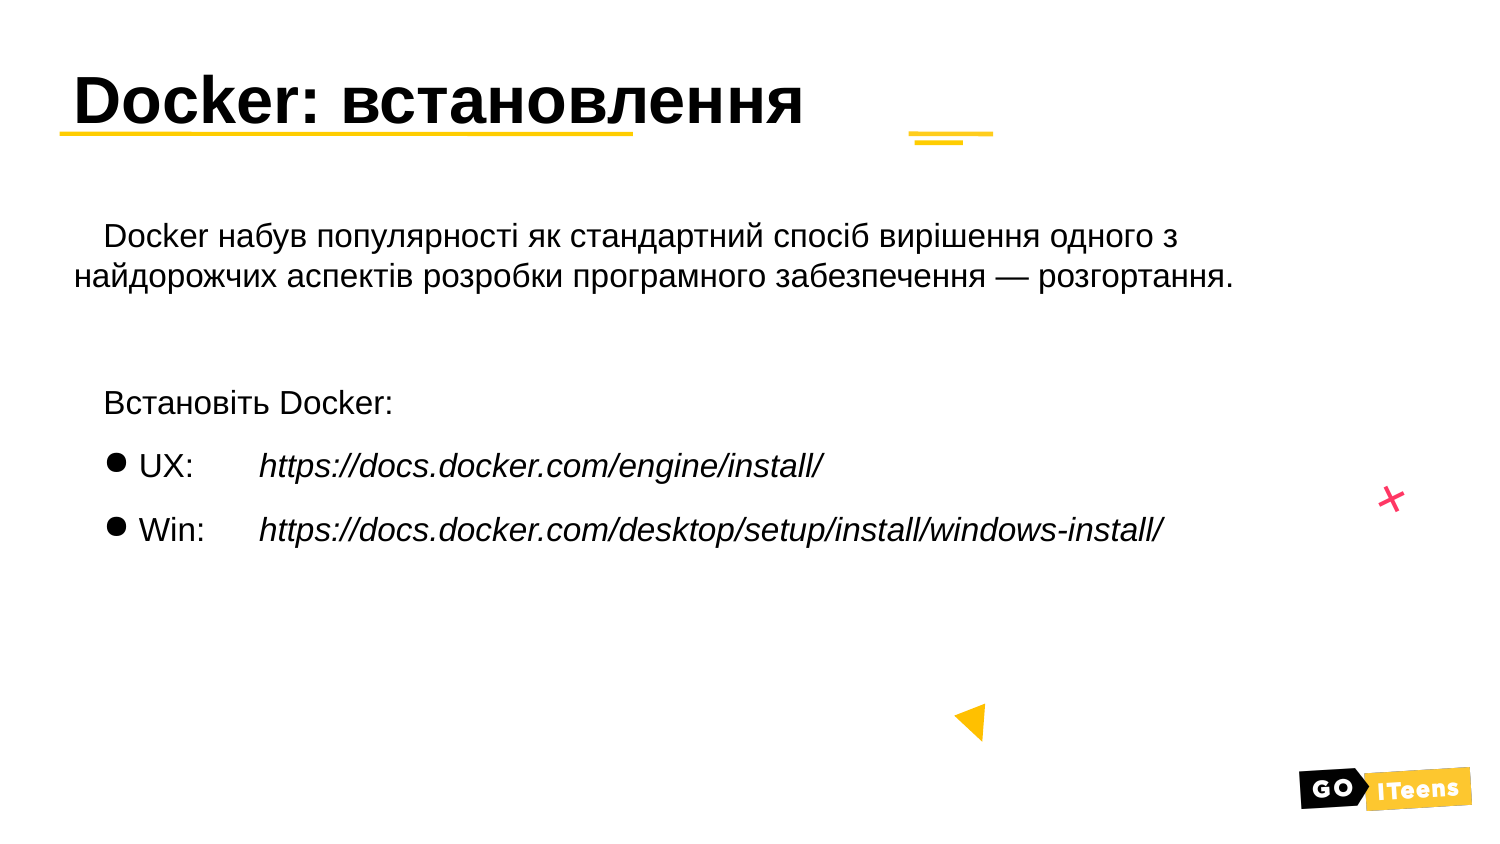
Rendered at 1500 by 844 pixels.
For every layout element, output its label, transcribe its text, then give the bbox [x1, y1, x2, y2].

text_box Docker: встановлення [59, 30, 1300, 153]
text_box [954, 703, 986, 742]
picture [1299, 767, 1472, 811]
text_box + [1359, 447, 1436, 546]
text_box Docker набув популярності як стандартний спосіб вирішення одного з найдорожчих аспектів розробки програмного забезпечення — розгортання. Встановіть Docker: UX: https://docs.docker.com/engine/install/ Win: https://docs.docker.com/desktop/setup/install/windows-install/ [59, 206, 1359, 624]
